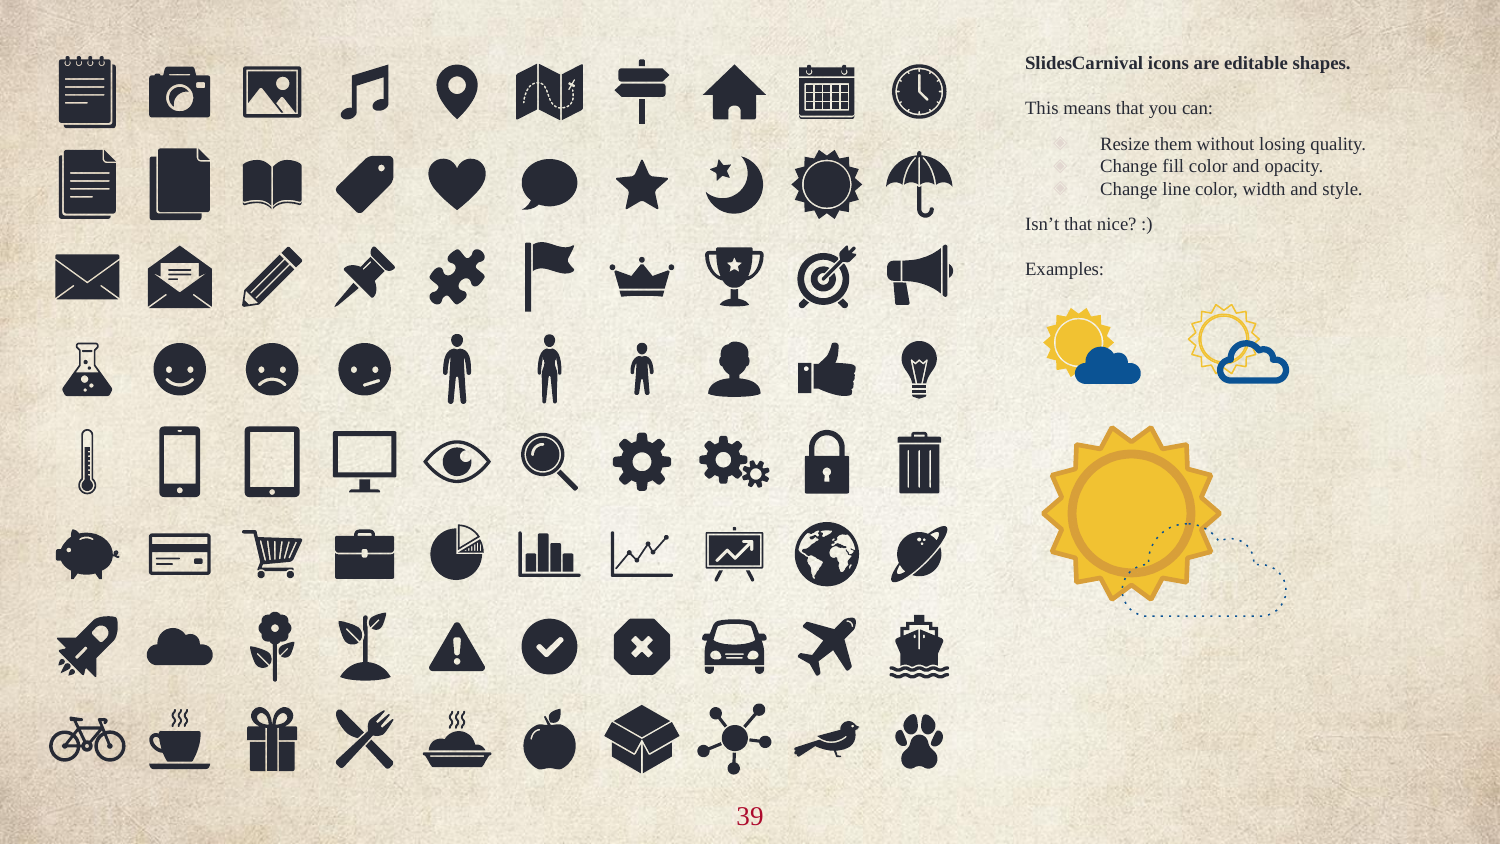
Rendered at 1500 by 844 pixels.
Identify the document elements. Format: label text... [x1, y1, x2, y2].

text_box [895, 729, 907, 746]
text_box [699, 435, 770, 488]
text_box [1043, 307, 1141, 384]
text_box [242, 530, 303, 579]
text_box [949, 264, 954, 278]
text_box [604, 704, 680, 774]
text_box [618, 68, 670, 82]
text_box [705, 156, 764, 214]
text_box [794, 522, 860, 587]
text_box [791, 149, 863, 220]
text_box [901, 714, 943, 769]
text_box [335, 529, 395, 579]
text_box [613, 618, 671, 675]
text_box [697, 703, 766, 775]
text_box [78, 429, 97, 495]
text_box [797, 617, 856, 676]
text_box [619, 290, 665, 297]
text_box [147, 245, 212, 309]
text_box [799, 64, 855, 77]
text_box [338, 343, 391, 396]
text_box [460, 710, 466, 729]
text_box [889, 614, 950, 672]
text_box [893, 248, 941, 305]
text_box [804, 429, 850, 494]
text_box [719, 289, 749, 307]
text_box [242, 159, 272, 209]
text_box [177, 709, 182, 727]
text_box [244, 426, 300, 498]
text_box [273, 159, 302, 209]
text_box [55, 529, 120, 580]
slide_number <number> [666, 784, 834, 844]
text_box [243, 66, 302, 118]
text_box [448, 710, 454, 729]
text_box [281, 246, 303, 268]
text_box [245, 343, 299, 396]
text_box [525, 242, 575, 312]
text_box [148, 533, 211, 575]
text_box [521, 618, 578, 675]
text_box [149, 731, 201, 762]
text_box [146, 628, 213, 666]
text_box [799, 78, 855, 119]
text_box [149, 763, 211, 770]
text_box [422, 752, 492, 768]
text_box [887, 260, 901, 281]
text_box [149, 148, 210, 221]
text_box [609, 264, 675, 289]
text_box [794, 721, 860, 758]
text_box [639, 99, 645, 124]
text_box [428, 731, 486, 751]
text_box [340, 64, 389, 120]
text_box [429, 622, 485, 672]
text_box [714, 570, 723, 582]
text_box [630, 342, 654, 395]
text_box [889, 673, 950, 679]
text_box [349, 479, 381, 493]
text_box [892, 64, 947, 119]
text_box [278, 641, 295, 658]
text_box [49, 716, 126, 762]
text_box [443, 348, 472, 404]
text_box [891, 526, 948, 583]
text_box [942, 244, 948, 297]
text_box [710, 159, 731, 181]
text_box [335, 709, 394, 769]
text_box [455, 710, 460, 729]
text_box [638, 59, 645, 67]
text_box [912, 394, 927, 399]
text_box [423, 440, 491, 484]
text_box [171, 709, 176, 727]
text_box [901, 341, 937, 384]
text_box [550, 543, 574, 572]
text_box [521, 432, 578, 491]
text_box [521, 159, 578, 210]
text_box [798, 362, 812, 394]
text_box [58, 56, 116, 129]
text_box [705, 532, 764, 569]
text_box [335, 155, 394, 213]
text_box [708, 341, 761, 397]
text_box [242, 254, 295, 307]
picture [0, 0, 1500, 844]
text_box [58, 149, 116, 219]
text_box [183, 709, 188, 727]
text_box [705, 247, 764, 288]
text_box [436, 64, 478, 120]
text_box [544, 334, 556, 347]
text_box [516, 63, 583, 121]
text_box [525, 533, 549, 572]
text_box [639, 256, 645, 263]
text_box [62, 342, 113, 397]
text_box [702, 619, 767, 674]
text_box [614, 83, 666, 97]
text_box [897, 431, 942, 443]
text_box [745, 570, 755, 582]
text_box [250, 611, 292, 682]
text_box [537, 348, 562, 404]
text_box [899, 444, 940, 494]
text_box [886, 151, 953, 218]
text_box [153, 343, 206, 396]
text_box [702, 64, 767, 120]
text_box [451, 334, 463, 347]
text_box [429, 249, 485, 305]
text_box [247, 707, 298, 772]
text_box [56, 616, 118, 677]
text_box [1043, 427, 1220, 600]
text_box [334, 246, 395, 308]
text_box [149, 66, 211, 118]
text_box [518, 531, 581, 577]
text_box [749, 735, 772, 748]
text_box [612, 432, 672, 491]
text_box [430, 524, 484, 580]
text_box [159, 426, 201, 498]
text_box [610, 531, 673, 577]
text_box [428, 158, 486, 211]
text_box [338, 621, 363, 645]
text_box [813, 342, 856, 396]
text_box [616, 159, 668, 210]
text_box [340, 612, 391, 681]
list SlidesCarnival icons are editable shapes. This means that you can: Resize them without losing quality. Change fill color and opacity. Change line color, width and style. Isn’t that nice? :) Examples: [1025, 51, 1425, 302]
text_box [523, 708, 576, 770]
text_box [797, 245, 857, 309]
text_box [332, 431, 397, 478]
text_box [55, 254, 120, 300]
